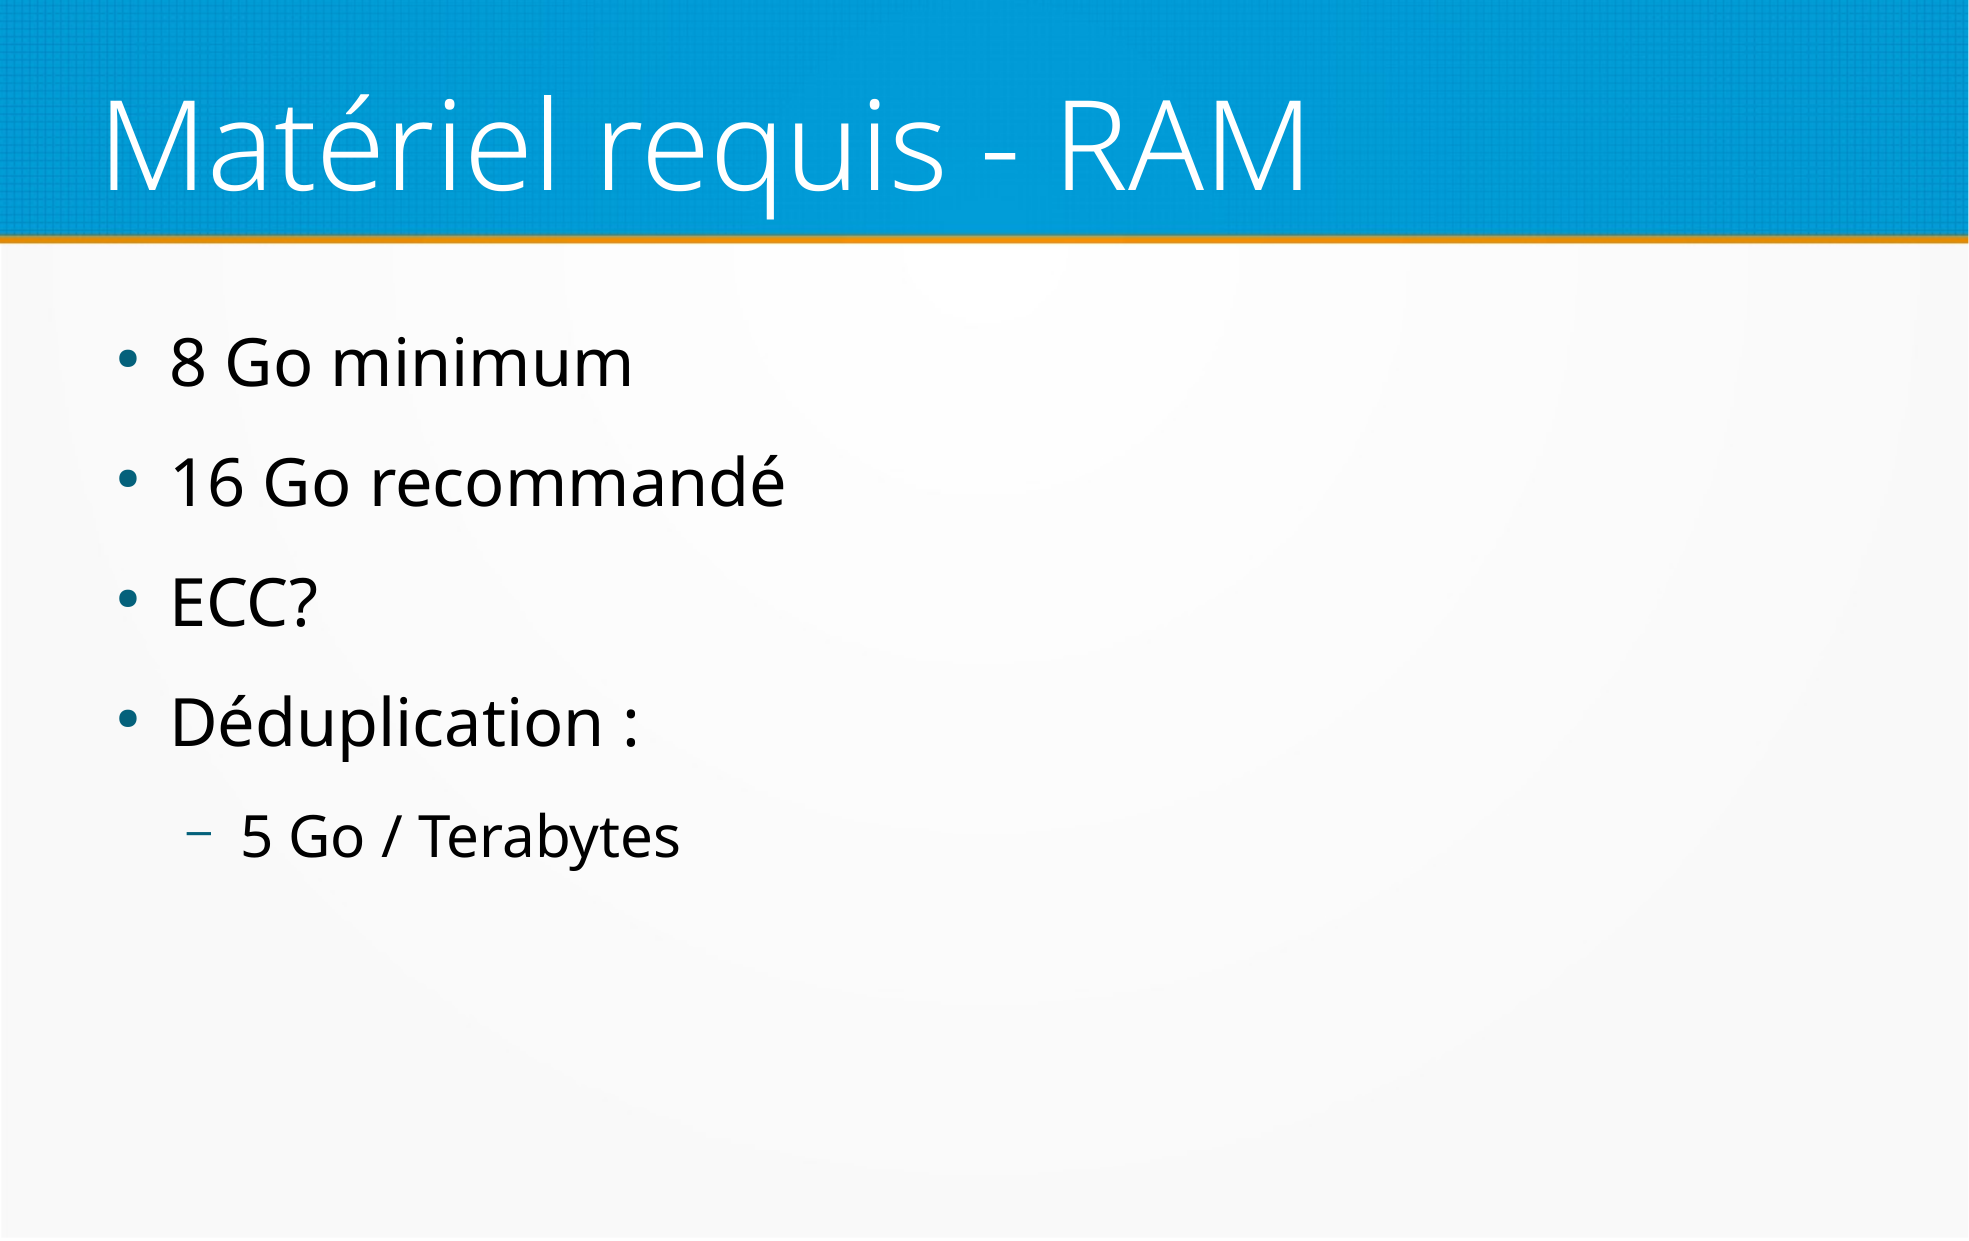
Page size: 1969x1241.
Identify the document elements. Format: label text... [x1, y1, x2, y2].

title Matériel requis - RAM [98, 19, 1870, 227]
picture [0, 233, 1969, 1241]
list 8 Go minimum 16 Go recommandé ECC? Déduplication : 5 Go / Terabytes [98, 315, 1861, 1081]
